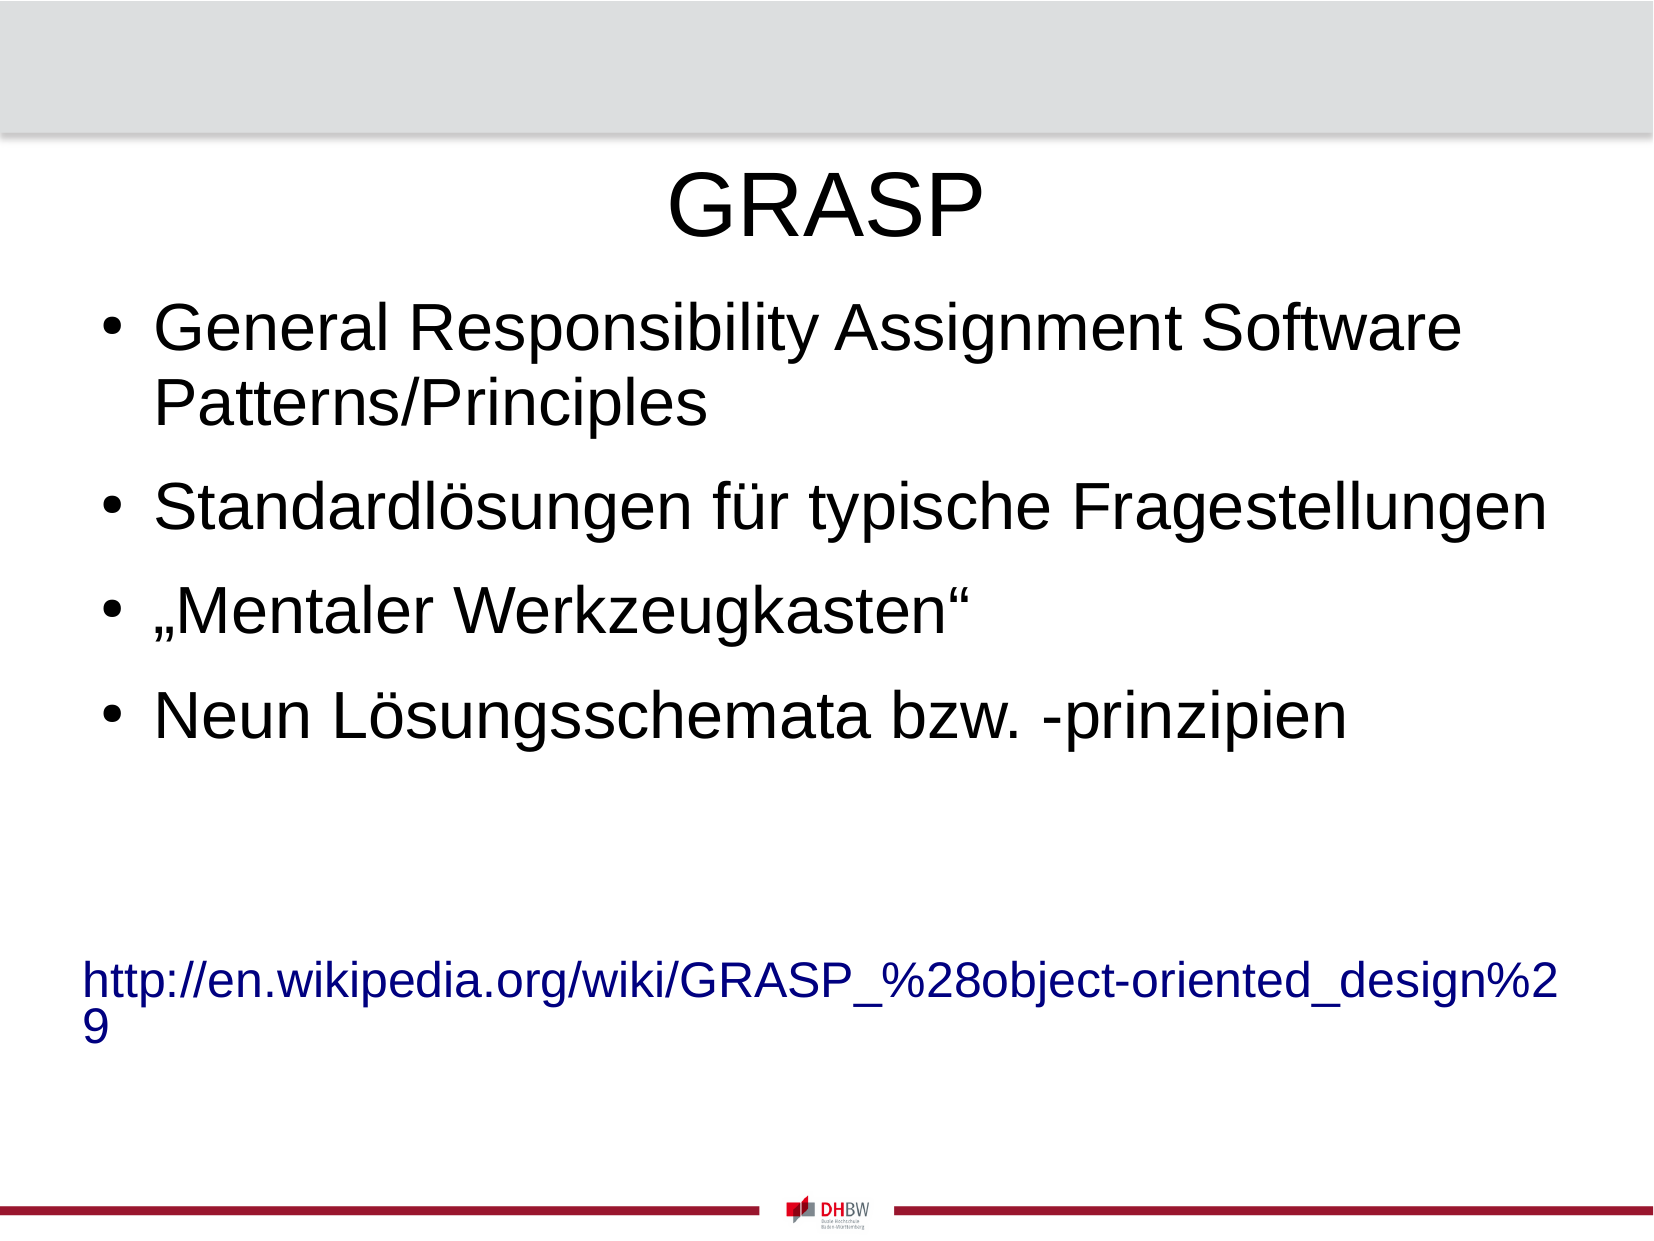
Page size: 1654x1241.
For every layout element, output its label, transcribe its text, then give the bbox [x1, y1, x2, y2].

list General Responsibility Assignment Software Patterns/Principles Standardlösungen für typische Fragestellungen „Mentaler Werkzeugkasten“ Neun Lösungsschemata bzw. -prinzipien http://en.wikipedia.org/wiki/GRASP_%28object-oriented_design%29 [82, 290, 1571, 1010]
title GRASP [82, 49, 1571, 257]
picture [0, 1, 1654, 1237]
